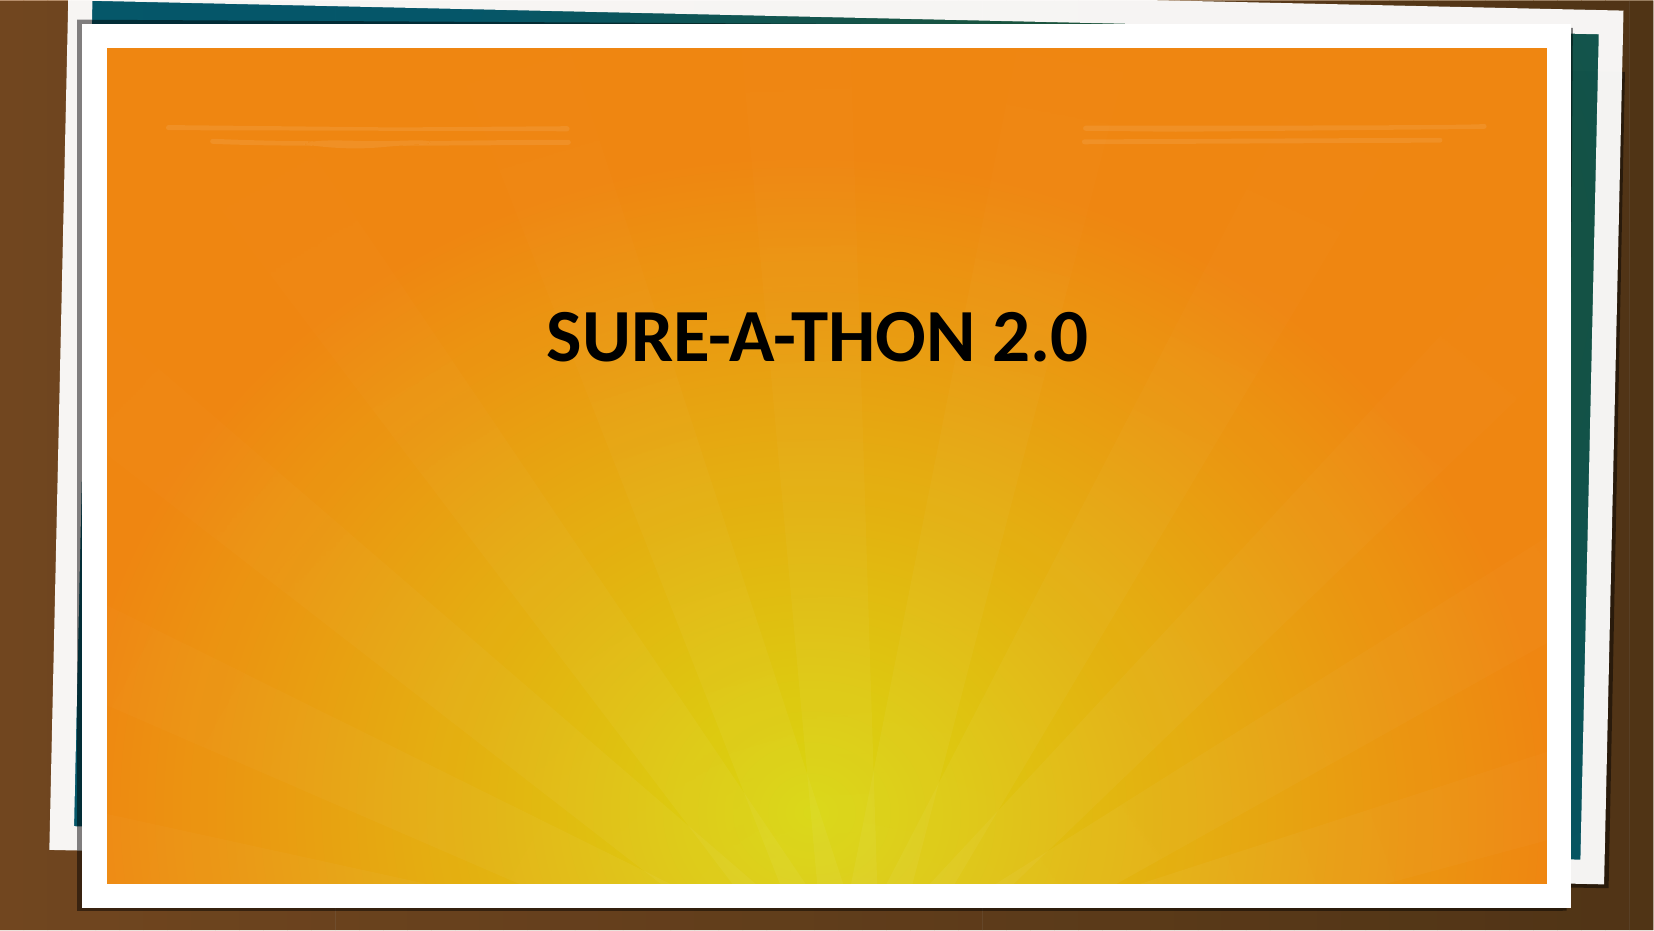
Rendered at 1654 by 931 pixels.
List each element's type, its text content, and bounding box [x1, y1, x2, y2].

subtitle SURE-A-THON 2.0 [153, 47, 1483, 638]
